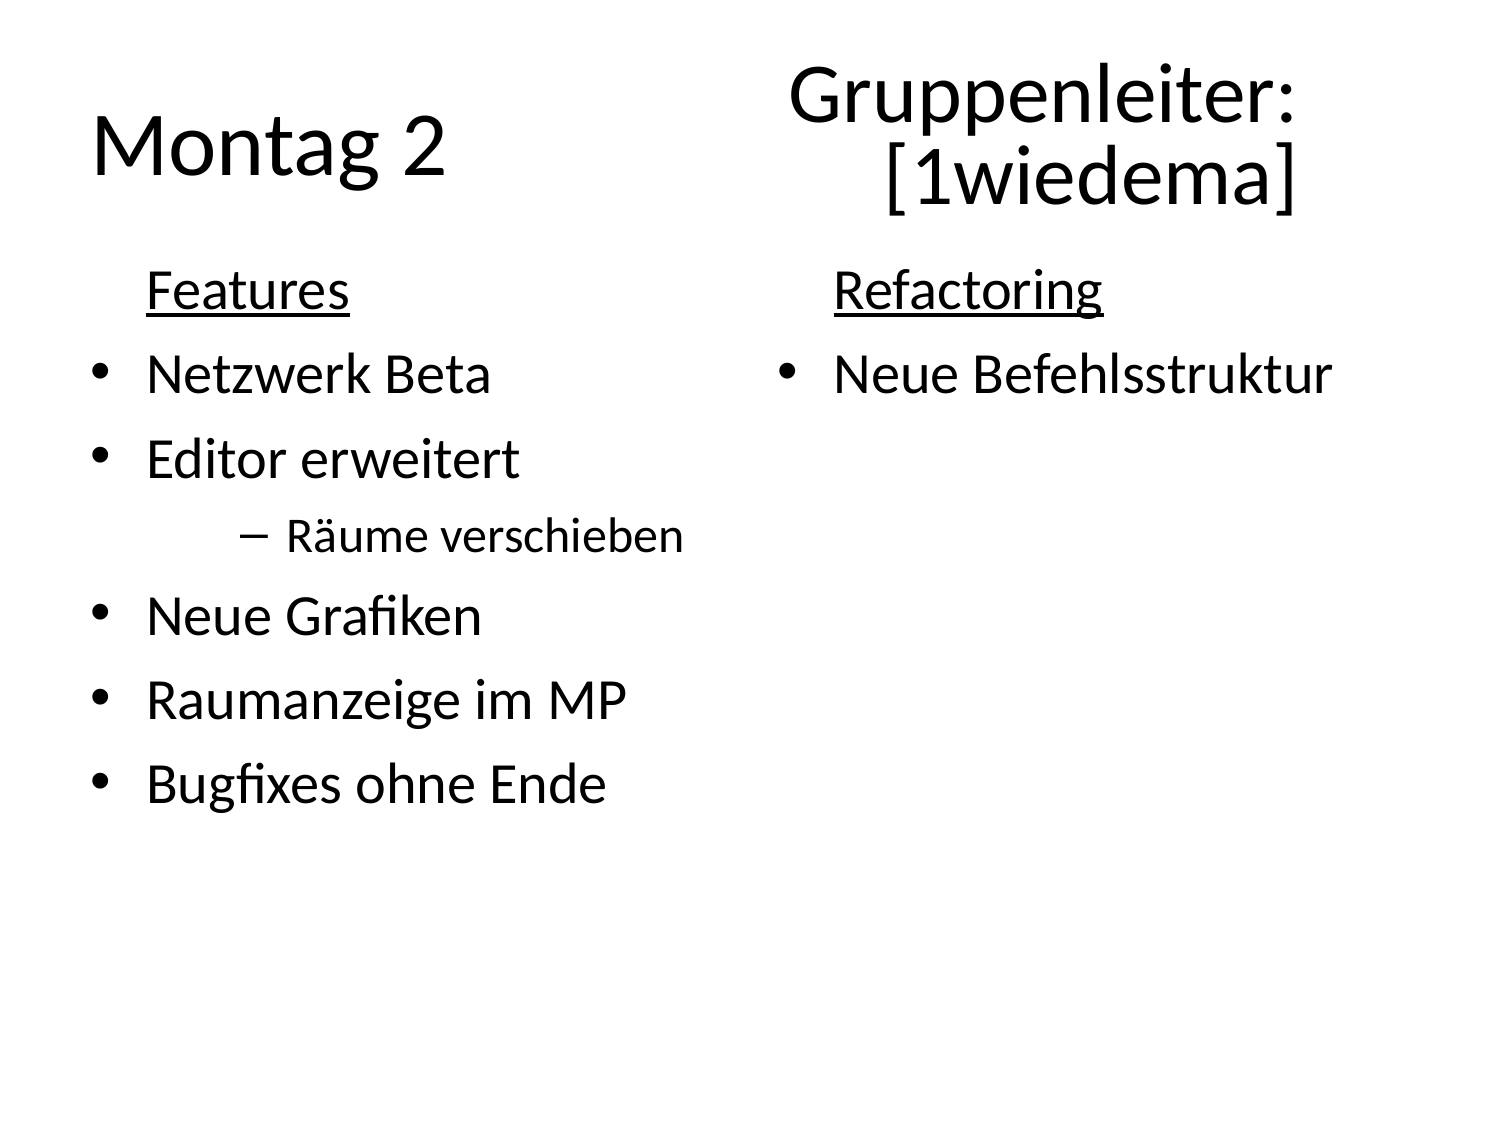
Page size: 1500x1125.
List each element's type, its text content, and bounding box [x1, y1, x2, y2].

list Refactoring Neue Befehlsstruktur [762, 243, 1426, 1005]
title Montag 2 [75, 45, 751, 233]
text_box Gruppenleiter: [1wiedema] [773, 44, 1450, 233]
list Features Netzwerk Beta Editor erweitert Räume verschieben Neue Grafiken Raumanzeige im MP Bugfixes ohne Ende [75, 243, 738, 1005]
